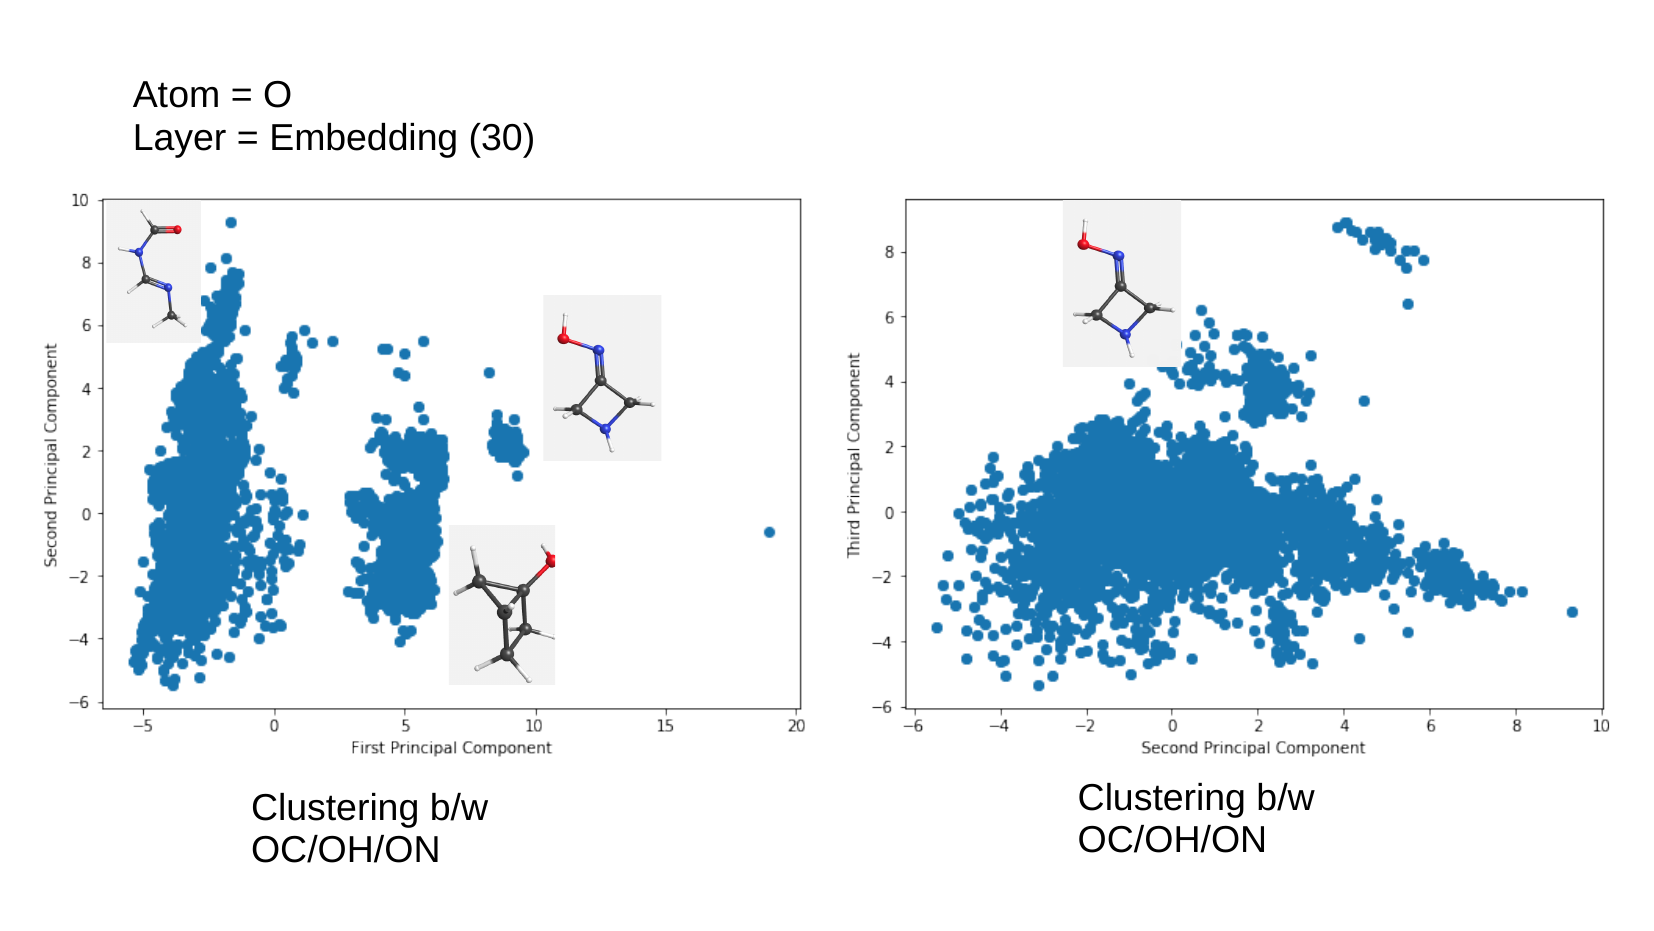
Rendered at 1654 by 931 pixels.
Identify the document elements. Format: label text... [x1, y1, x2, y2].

text_box Clustering b/w OC/OH/ON [1062, 768, 1406, 868]
picture [35, 19, 1622, 931]
